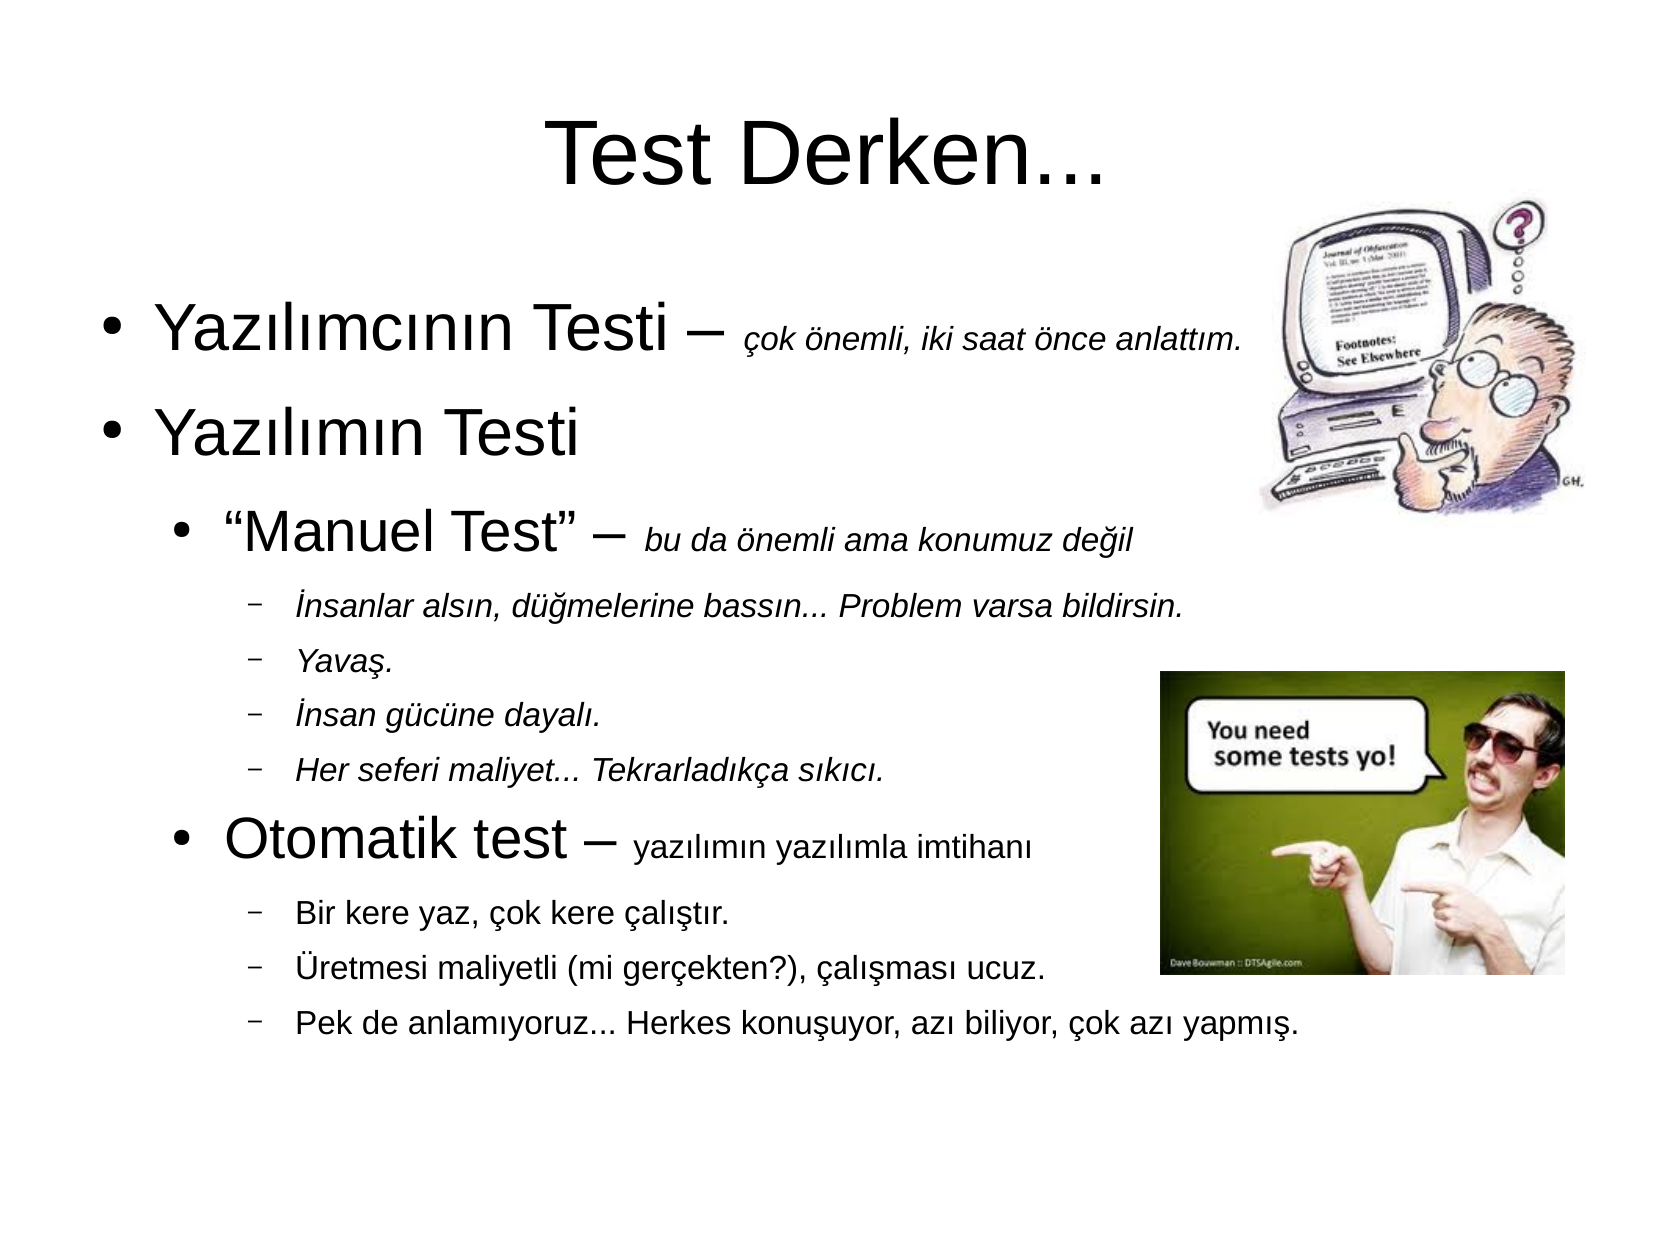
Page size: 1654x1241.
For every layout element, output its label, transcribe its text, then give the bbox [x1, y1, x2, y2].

picture [1160, 671, 1565, 975]
list Yazılımcının Testi – çok önemli, iki saat önce anlattım. Yazılımın Testi “Manuel Test” – bu da önemli ama konumuz değil İnsanlar alsın, düğmelerine bassın... Problem varsa bildirsin. Yavaş. İnsan gücüne dayalı. Her seferi maliyet... Tekrarladıkça sıkıcı. Otomatik test – yazılımın yazılımla imtihanı Bir kere yaz, çok kere çalıştır. Üretmesi maliyetli (mi gerçekten?), çalışması ucuz. Pek de anlamıyoruz... Herkes konuşuyor, azı biliyor, çok azı yapmış. [82, 290, 1571, 1109]
picture [1247, 177, 1595, 532]
title Test Derken... [82, 49, 1571, 257]
